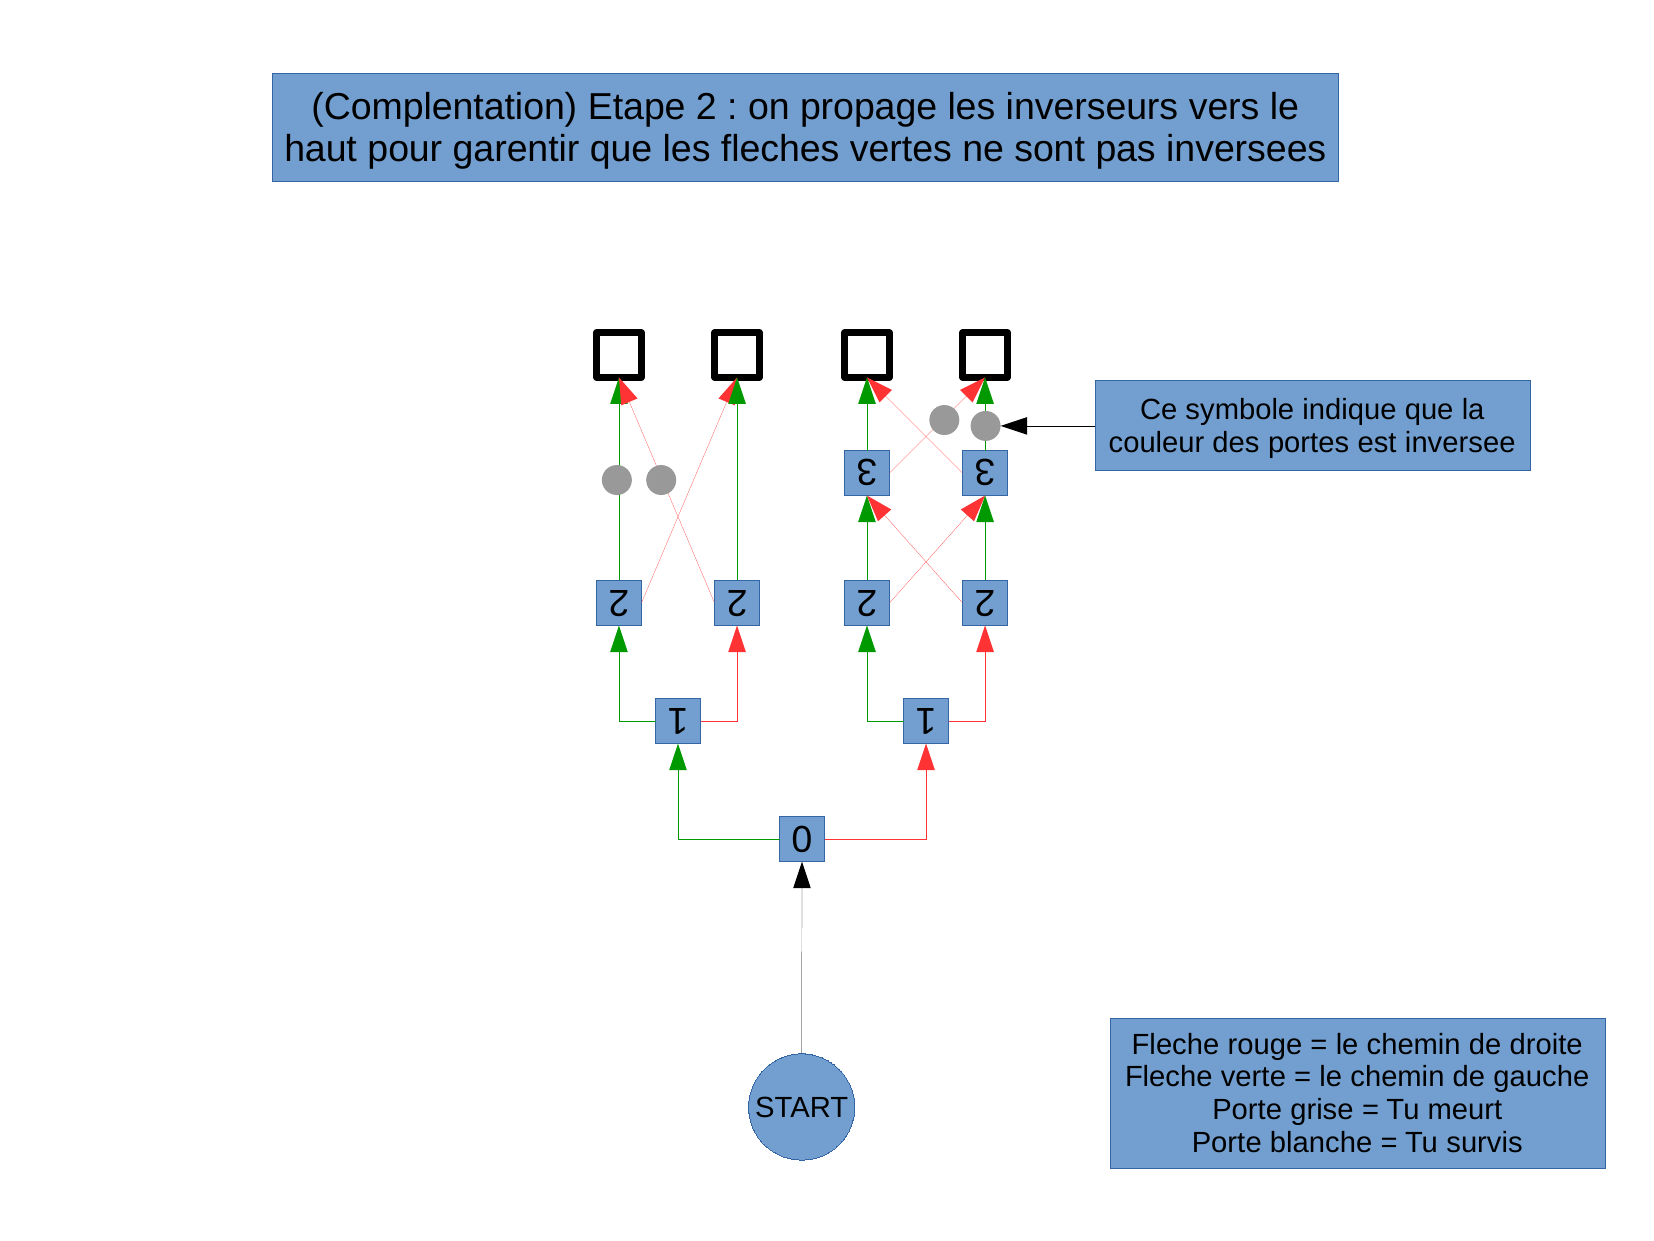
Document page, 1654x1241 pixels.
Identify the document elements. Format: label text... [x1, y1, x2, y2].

text_box 2 [844, 580, 890, 626]
text_box 2 [596, 580, 642, 626]
text_box [844, 332, 890, 378]
text_box 1 [903, 698, 949, 744]
text_box (Complentation) Etape 2 : on propage les inverseurs vers le haut pour garentir que les fleches vertes ne sont pas inversees [272, 73, 1339, 182]
text_box [596, 332, 642, 378]
text_box 0 [779, 816, 825, 862]
text_box 3 [844, 450, 890, 496]
text_box 1 [655, 698, 701, 744]
text_box [962, 332, 1008, 378]
text_box [970, 410, 1001, 441]
text_box 2 [714, 580, 760, 626]
text_box [601, 465, 632, 496]
text_box Fleche rouge = le chemin de droite Fleche verte = le chemin de gauche Porte grise = Tu meurt Porte blanche = Tu survis [1110, 1018, 1606, 1169]
text_box 3 [962, 450, 1008, 496]
text_box [646, 465, 677, 496]
text_box 2 [962, 580, 1008, 626]
text_box [714, 332, 760, 378]
text_box Ce symbole indique que la couleur des portes est inversee [1095, 380, 1531, 471]
text_box [929, 405, 960, 436]
text_box START [748, 1053, 855, 1161]
